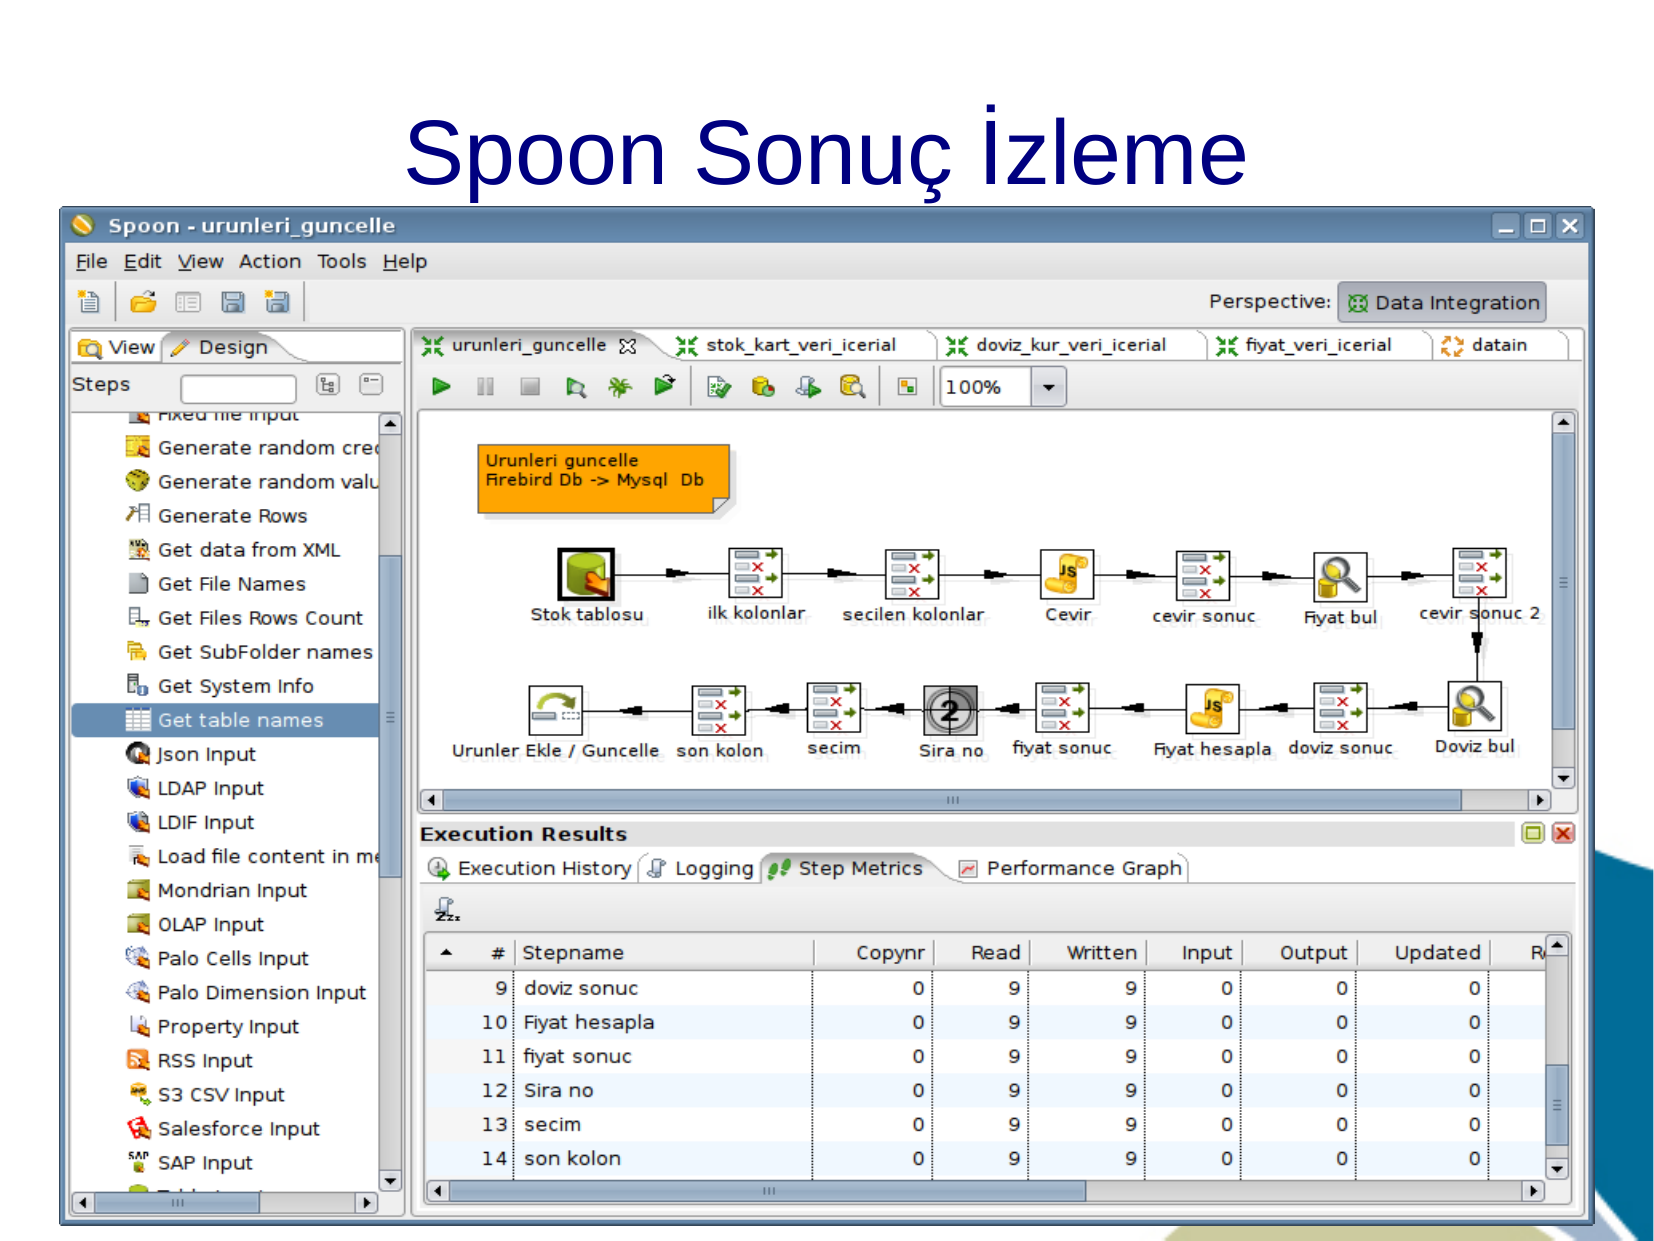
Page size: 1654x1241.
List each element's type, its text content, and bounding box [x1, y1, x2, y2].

picture [59, 206, 1654, 1241]
title Spoon Sonuç İzleme [82, 49, 1571, 206]
